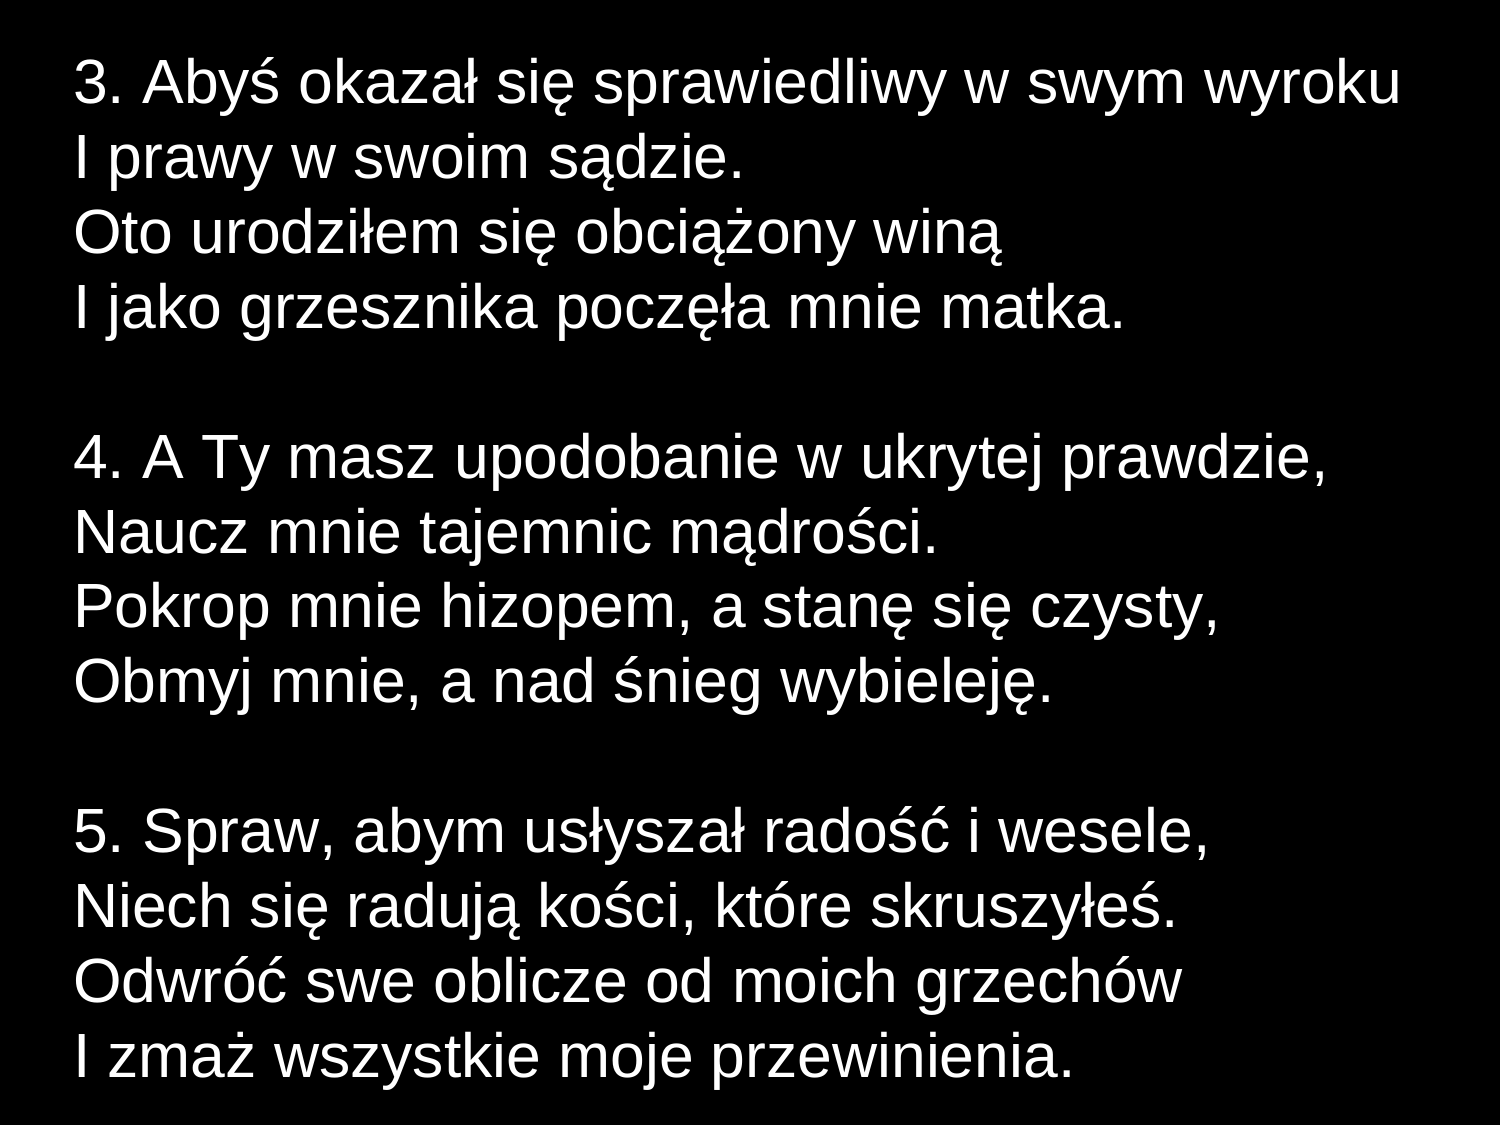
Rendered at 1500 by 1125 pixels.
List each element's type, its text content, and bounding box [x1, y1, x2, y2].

text_box 3. Abyś okazał się sprawiedliwy w swym wyroku I prawy w swoim sądzie. Oto urodziłem się obciążony winą I jako grzesznika poczęła mnie matka. 4. A Ty masz upodobanie w ukrytej prawdzie, Naucz mnie tajemnic mądrości. Pokrop mnie hizopem, a stanę się czysty, Obmyj mnie, a nad śnieg wybieleję. 5. Spraw, abym usłyszał radość i wesele, Niech się radują kości, które skruszyłeś. Odwróć swe oblicze od moich grzechów I zmaż wszystkie moje przewinienia. [58, 33, 1500, 1098]
